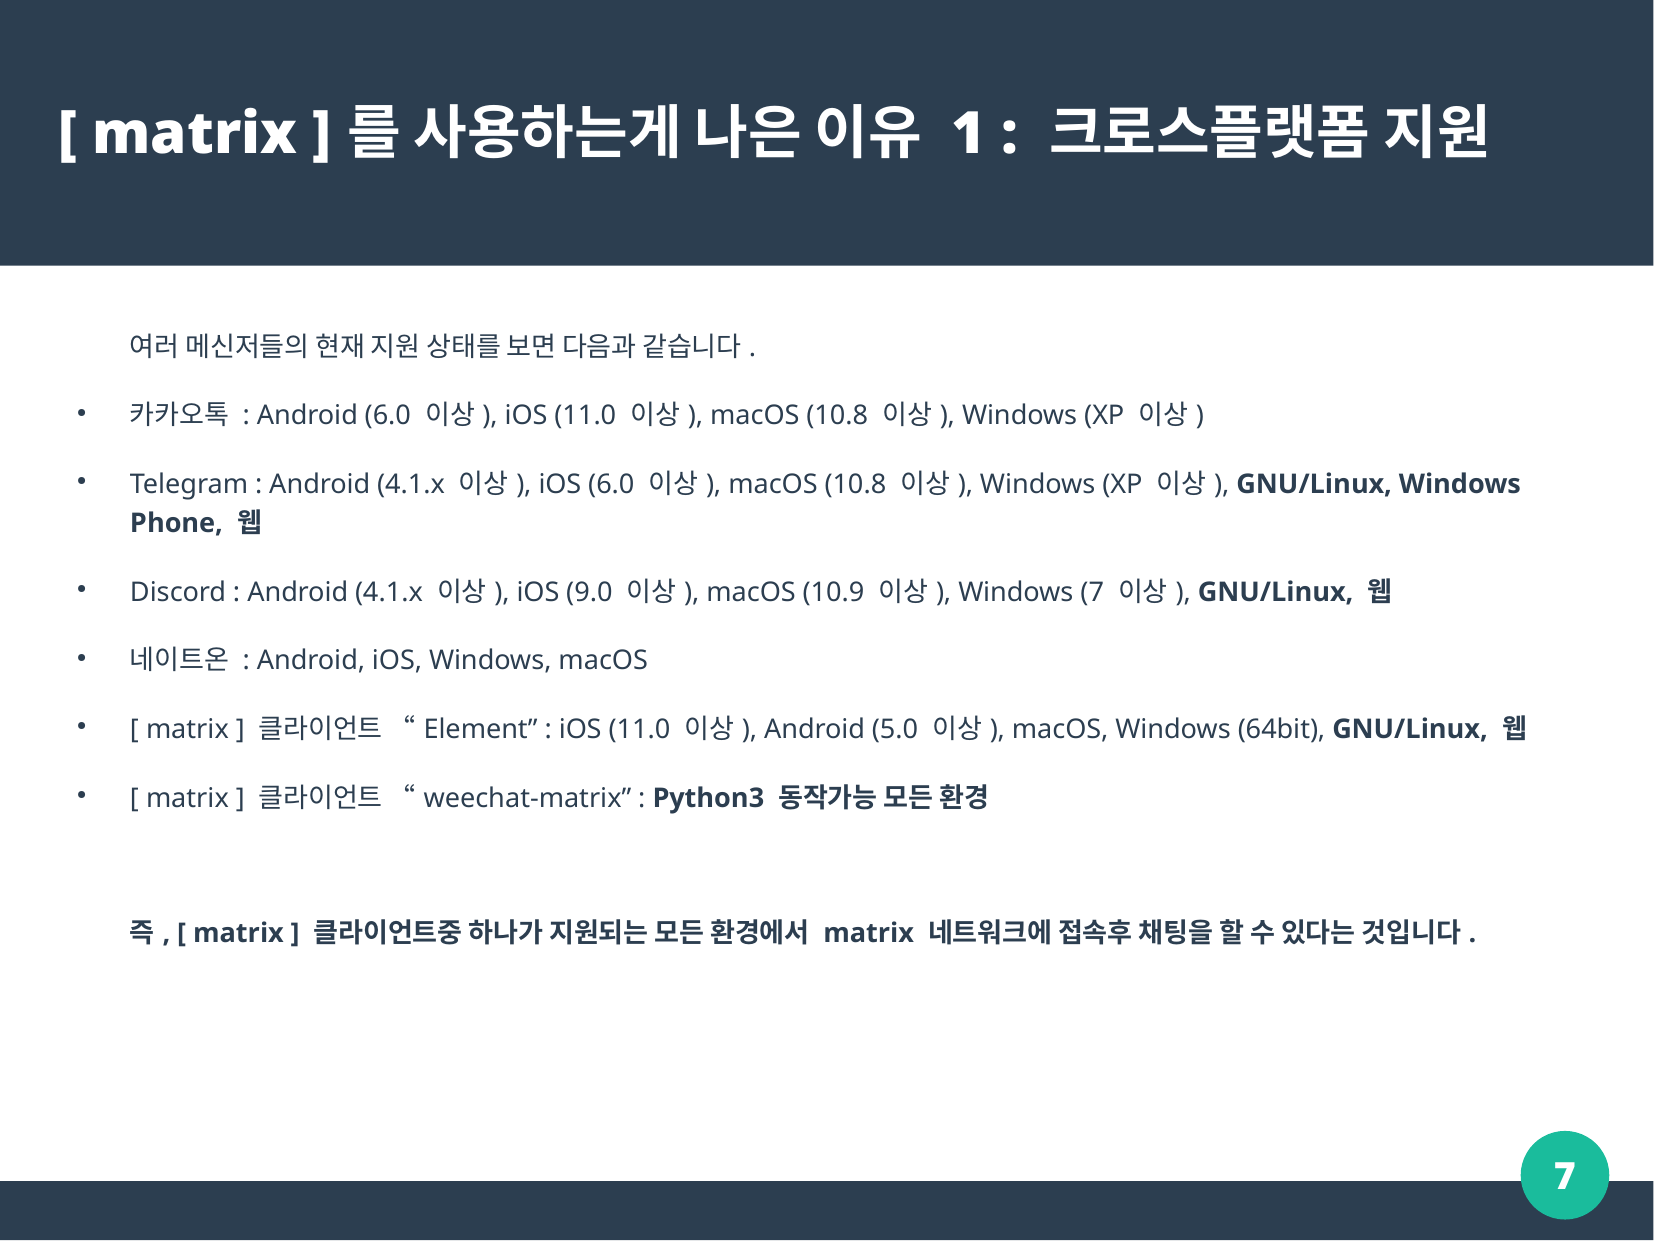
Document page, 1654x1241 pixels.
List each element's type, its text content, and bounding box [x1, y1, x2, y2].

title [ matrix ]를 사용하는게 나은 이유 1 : 크로스플랫폼 지원 [59, 49, 1595, 207]
list 여러 메신저들의 현재 지원 상태를 보면 다음과 같습니다. 카카오톡 : Android (6.0 이상), iOS (11.0 이상), macOS (10.8 이상), Windows (XP 이상) Telegram : Android (4.1.x 이상), iOS (6.0 이상), macOS (10.8 이상), Windows (XP 이상), GNU/Linux, Windows Phone, 웹 Discord : Android (4.1.x 이상), iOS (9.0 이상), macOS (10.9 이상), Windows (7 이상), GNU/Linux, 웹 네이트온 : Android, iOS, Windows, macOS [ matrix ] 클라이언트 “Element” : iOS (11.0 이상), Android (5.0 이상), macOS, Windows (64bit), GNU/Linux, 웹 [ matrix ] 클라이언트 “weechat-matrix” : Python3 동작가능 모든 환경 즉, [ matrix ] 클라이언트중 하나가 지원되는 모든 환경에서 matrix 네트워크에 접속후 채팅을 할 수 있다는 것입니다. [59, 324, 1595, 1152]
